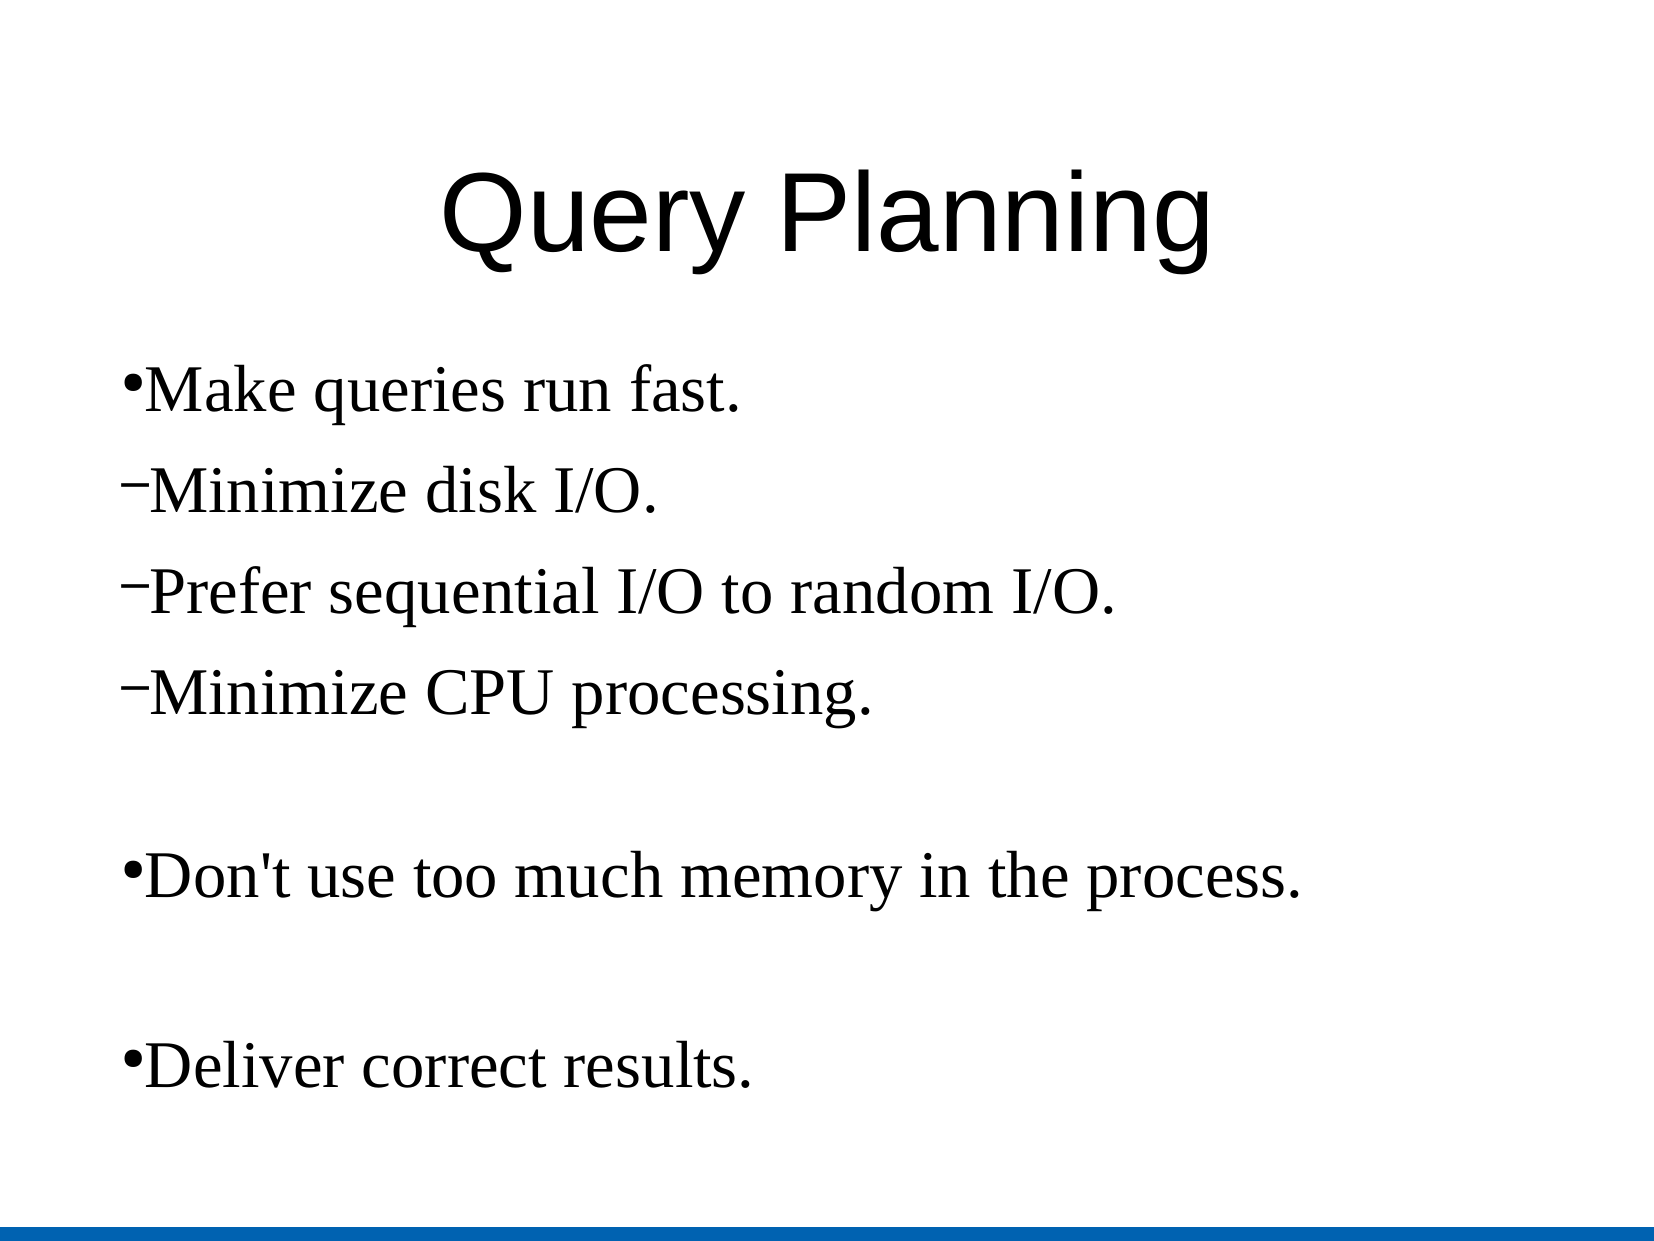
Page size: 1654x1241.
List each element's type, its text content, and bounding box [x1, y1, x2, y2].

list Make queries run fast. Minimize disk I/O. Prefer sequential I/O to random I/O. Minimize CPU processing. Don't use too much memory in the process. Deliver correct results. [121, 344, 1533, 1127]
title Query Planning [121, 102, 1533, 311]
